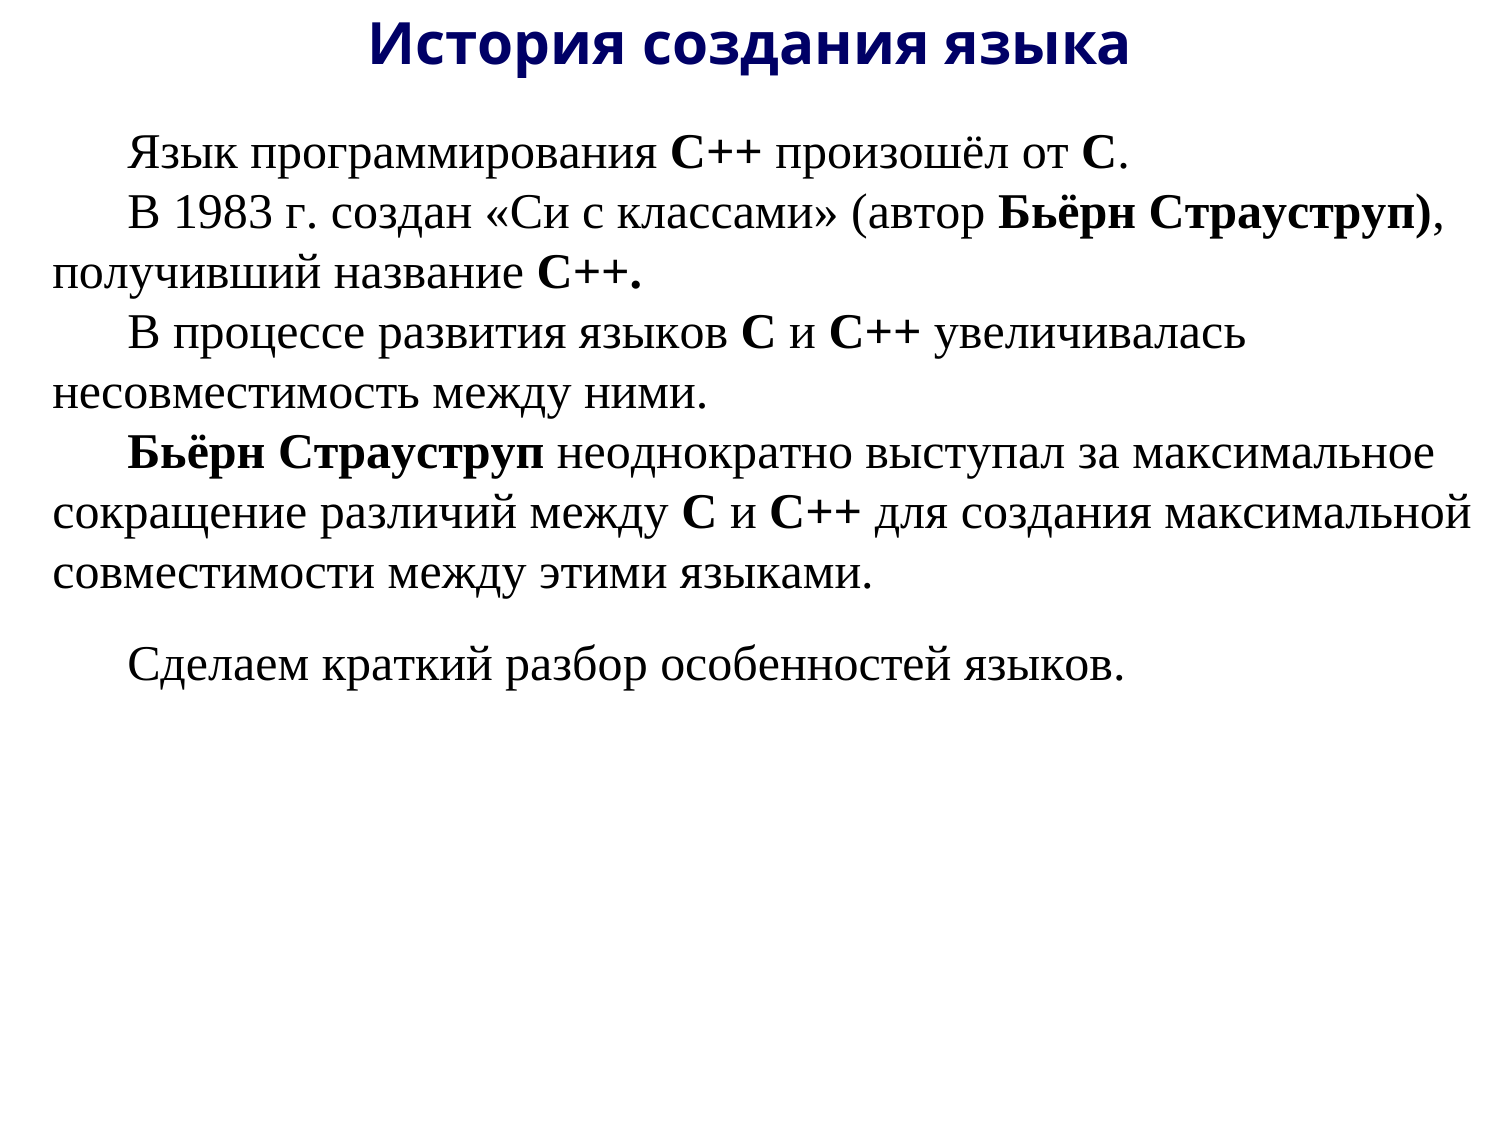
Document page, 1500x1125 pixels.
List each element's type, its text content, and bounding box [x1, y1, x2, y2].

text_box История создания языка [0, 0, 1500, 83]
text_box Язык программирования С++ произошёл от С. В 1983 г. создан «Си с классами» (автор Бьёрн Страуструп), получивший название С++. В процессе развития языков С и C++ увеличивалась несовместимость между ними. Бьёрн Страуструп неоднократно выступал за максимальное сокращение различий между С и C++ для создания максимальной совместимости между этими языками. Сделаем краткий разбор особенностей языков. [37, 110, 1493, 698]
